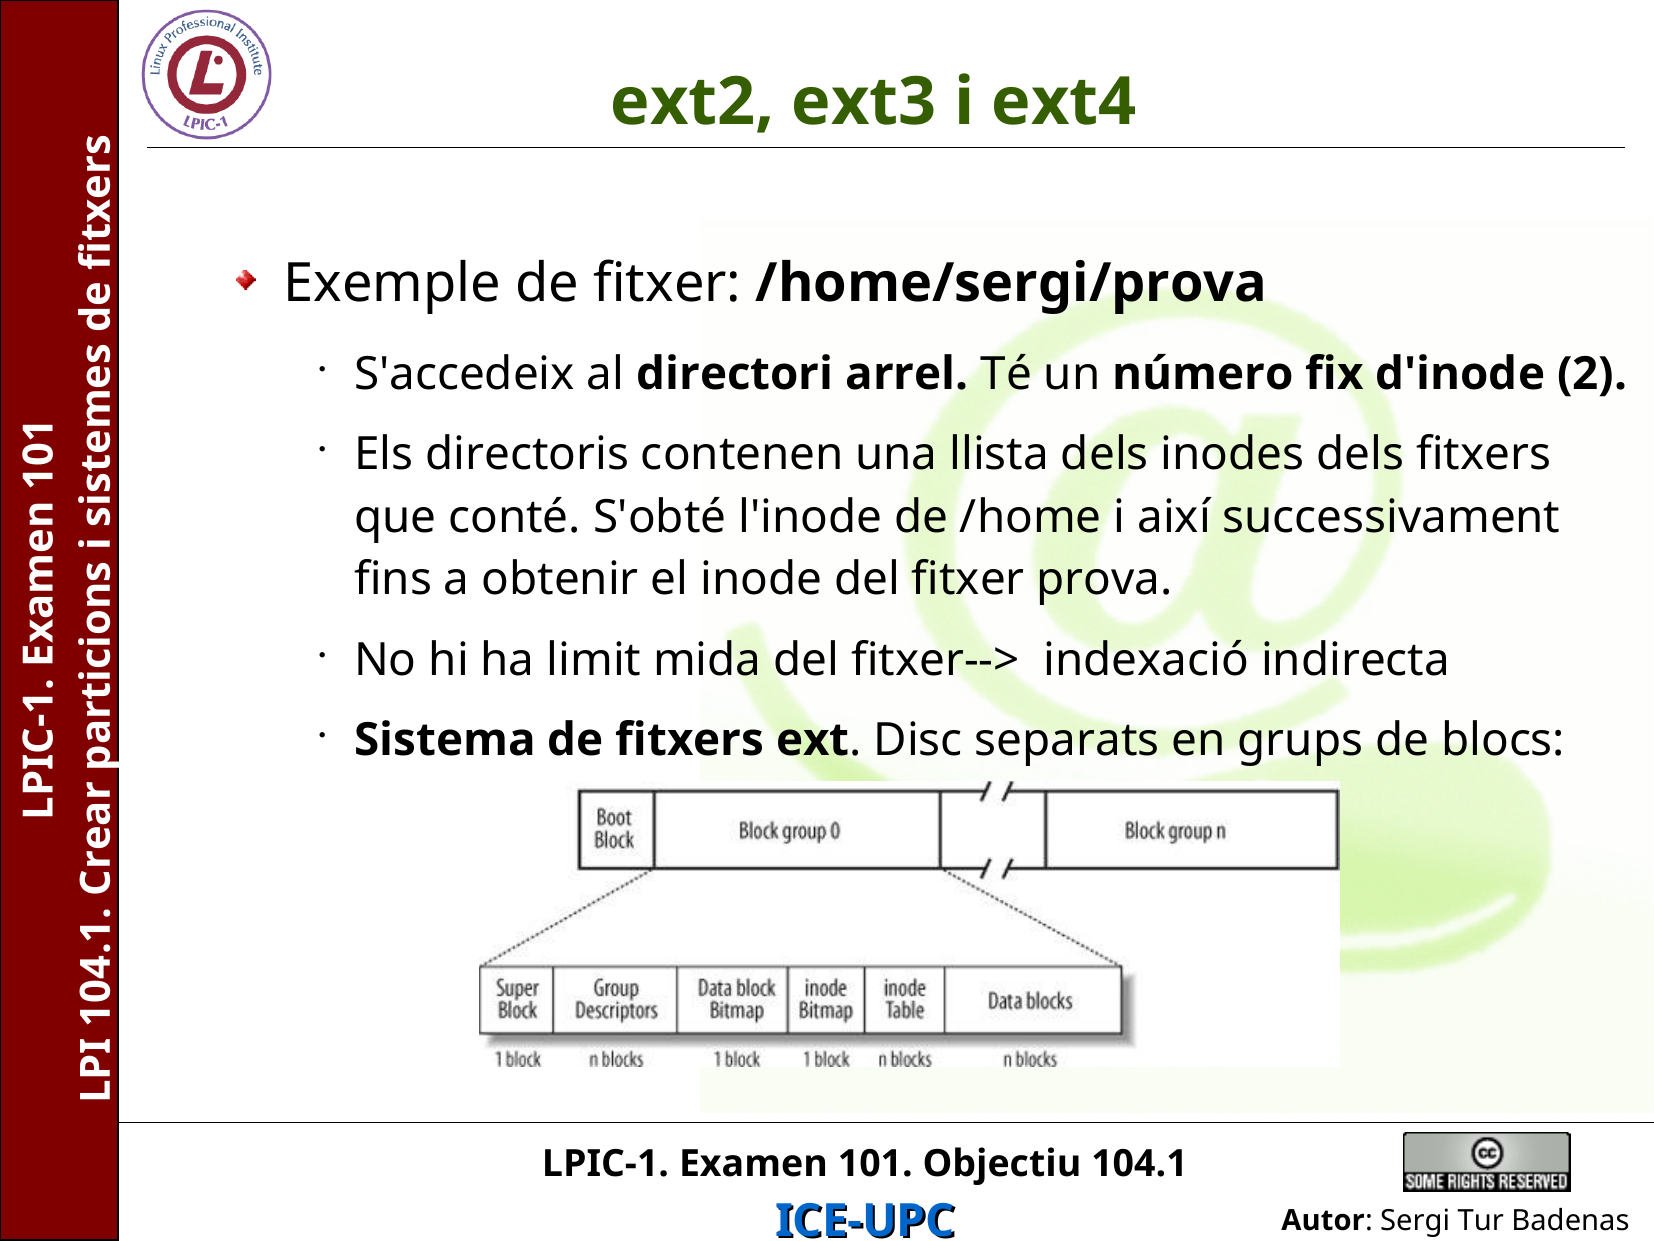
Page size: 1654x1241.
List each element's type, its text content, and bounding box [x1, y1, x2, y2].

picture [700, 217, 1654, 1113]
picture [1403, 1132, 1571, 1192]
picture [135, 5, 277, 55]
list Exemple de fitxer: /home/sergi/prova S'accedeix al directori arrel. Té un número fix d'inode (2). Els directoris contenen una llista dels inodes dels fitxers que conté. S'obté l'inode de /home i així successivament fins a obtenir el inode del fitxer prova. No hi ha limit mida del fitxer--> indexació indirecta Sistema de fitxers ext. Disc separats en grups de blocs: [141, 242, 1630, 1078]
picture [479, 781, 1340, 1067]
title ext2, ext3 i ext4 [129, 55, 1619, 142]
